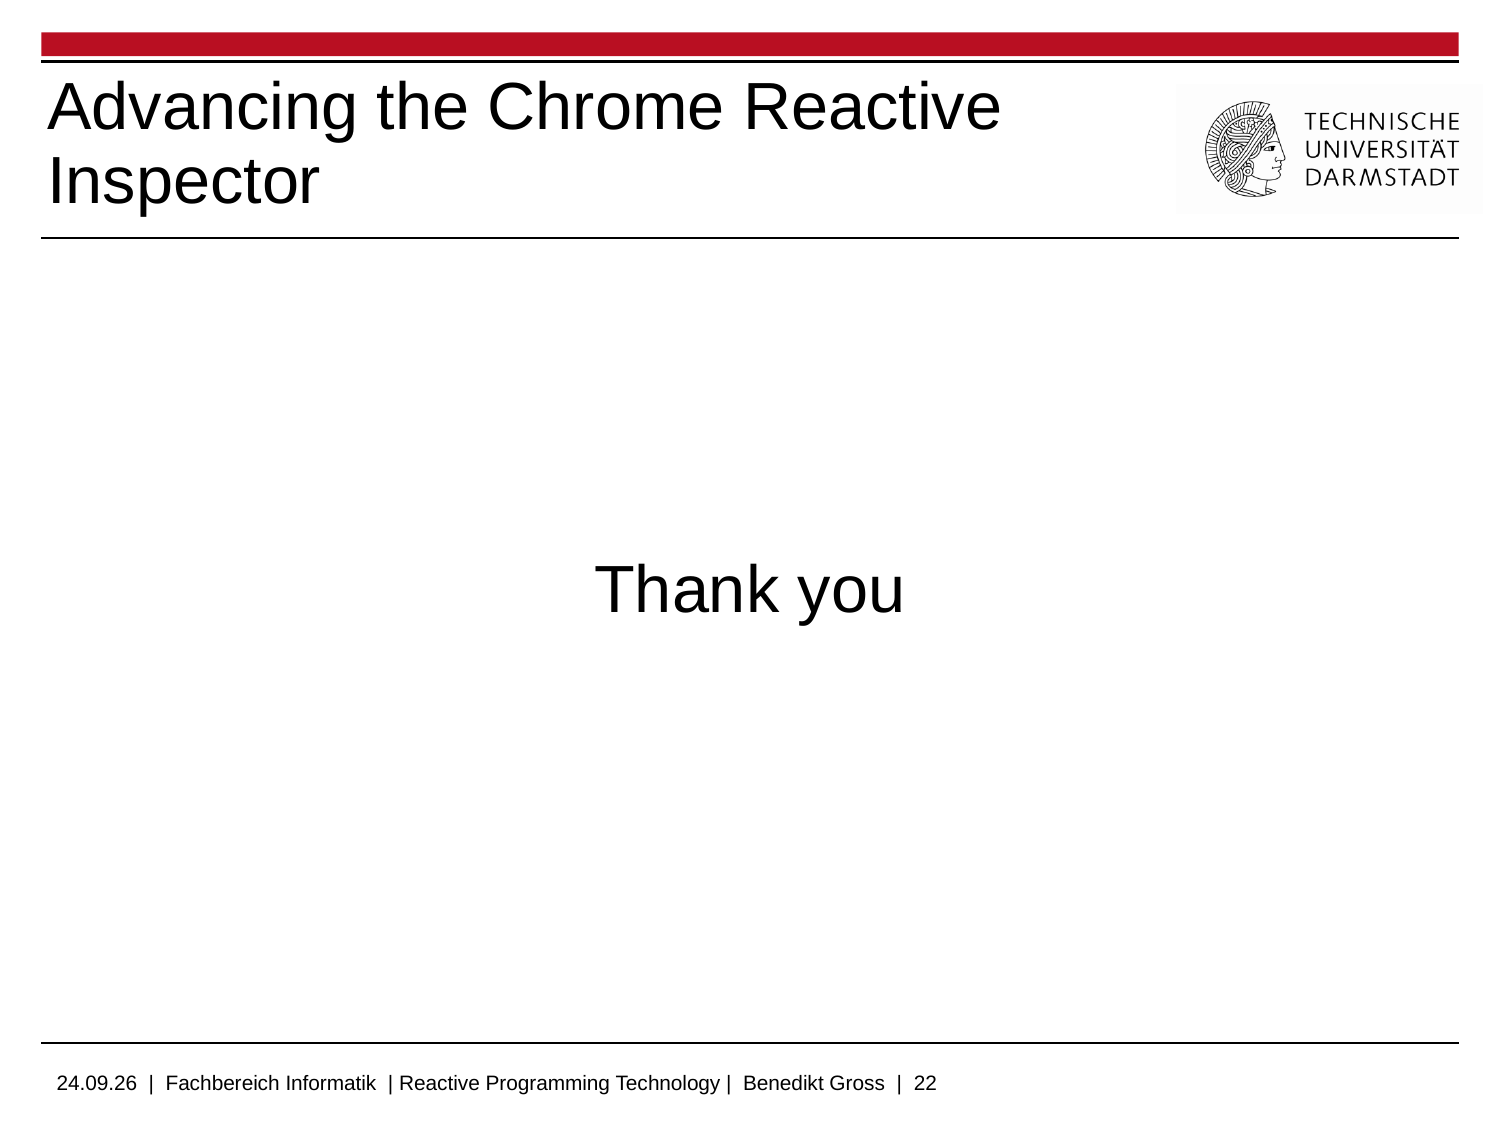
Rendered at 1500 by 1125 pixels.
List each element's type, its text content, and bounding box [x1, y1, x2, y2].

title Advancing the Chrome Reactive Inspector [47, 68, 1137, 219]
subtitle Thank you [75, 263, 1425, 916]
